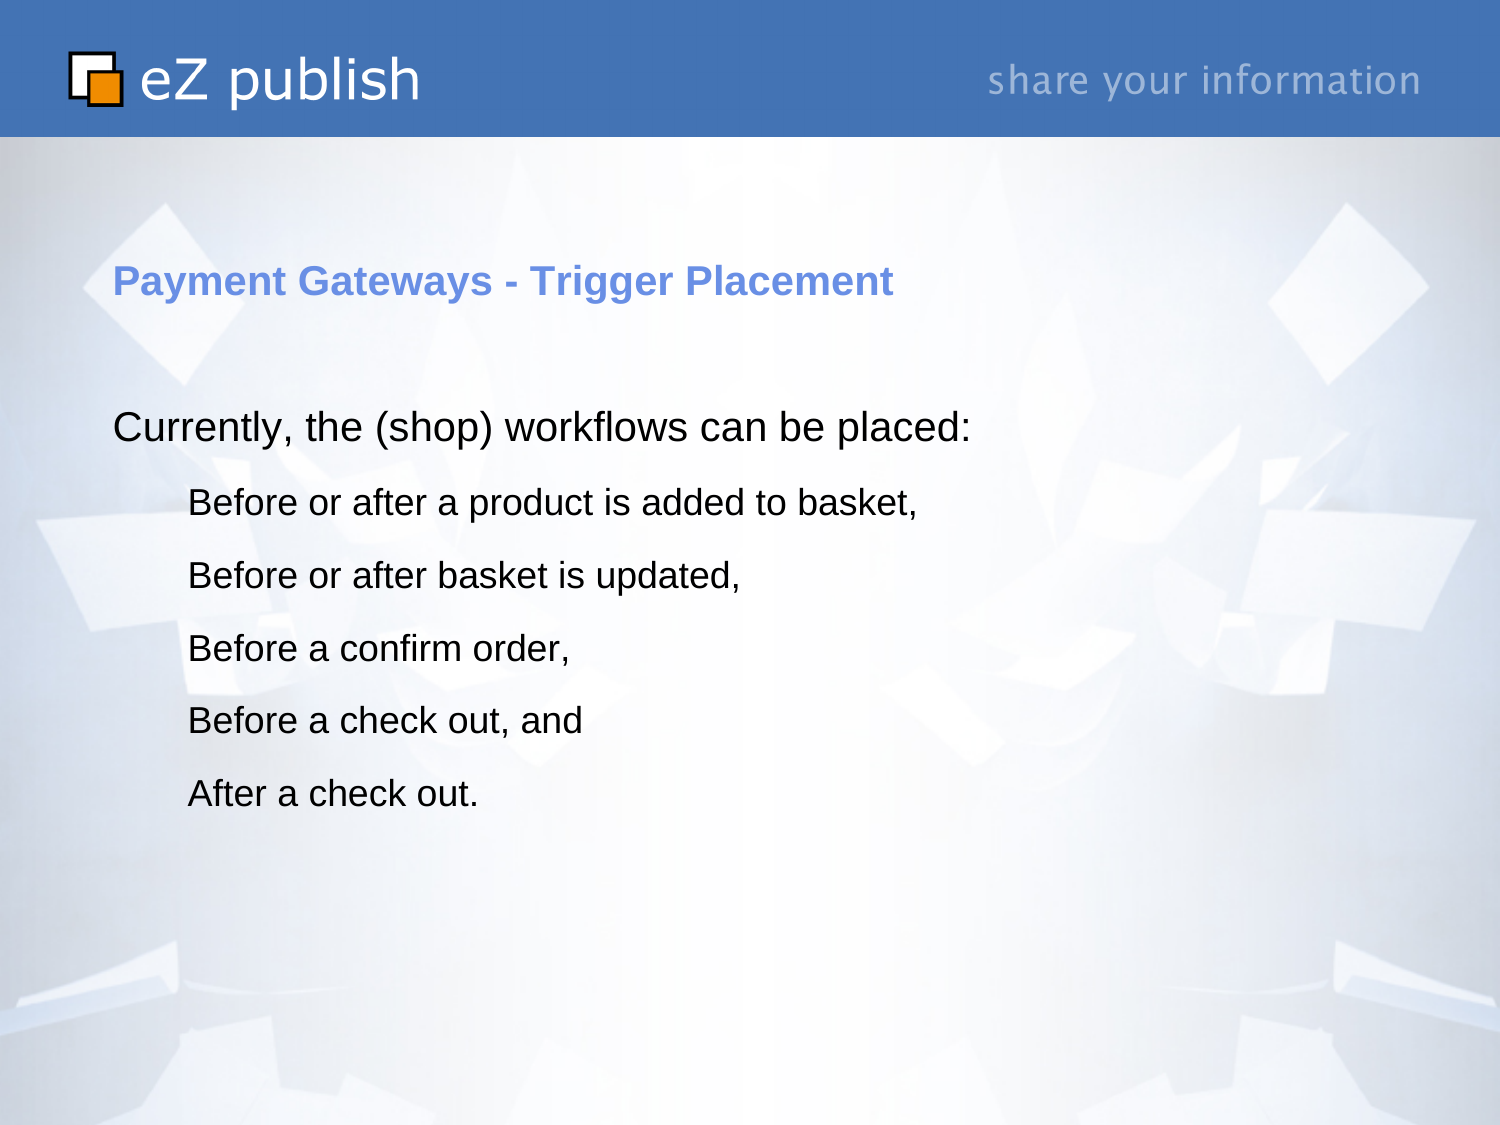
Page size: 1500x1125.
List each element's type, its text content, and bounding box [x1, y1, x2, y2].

title Payment Gateways - Trigger Placement [112, 237, 1500, 325]
list Currently, the (shop) workflows can be placed: Before or after a product is added to basket, Before or after basket is updated, Before a confirm order, Before a check out, and After a check out. [112, 324, 1388, 1000]
picture [0, 0, 1500, 1125]
